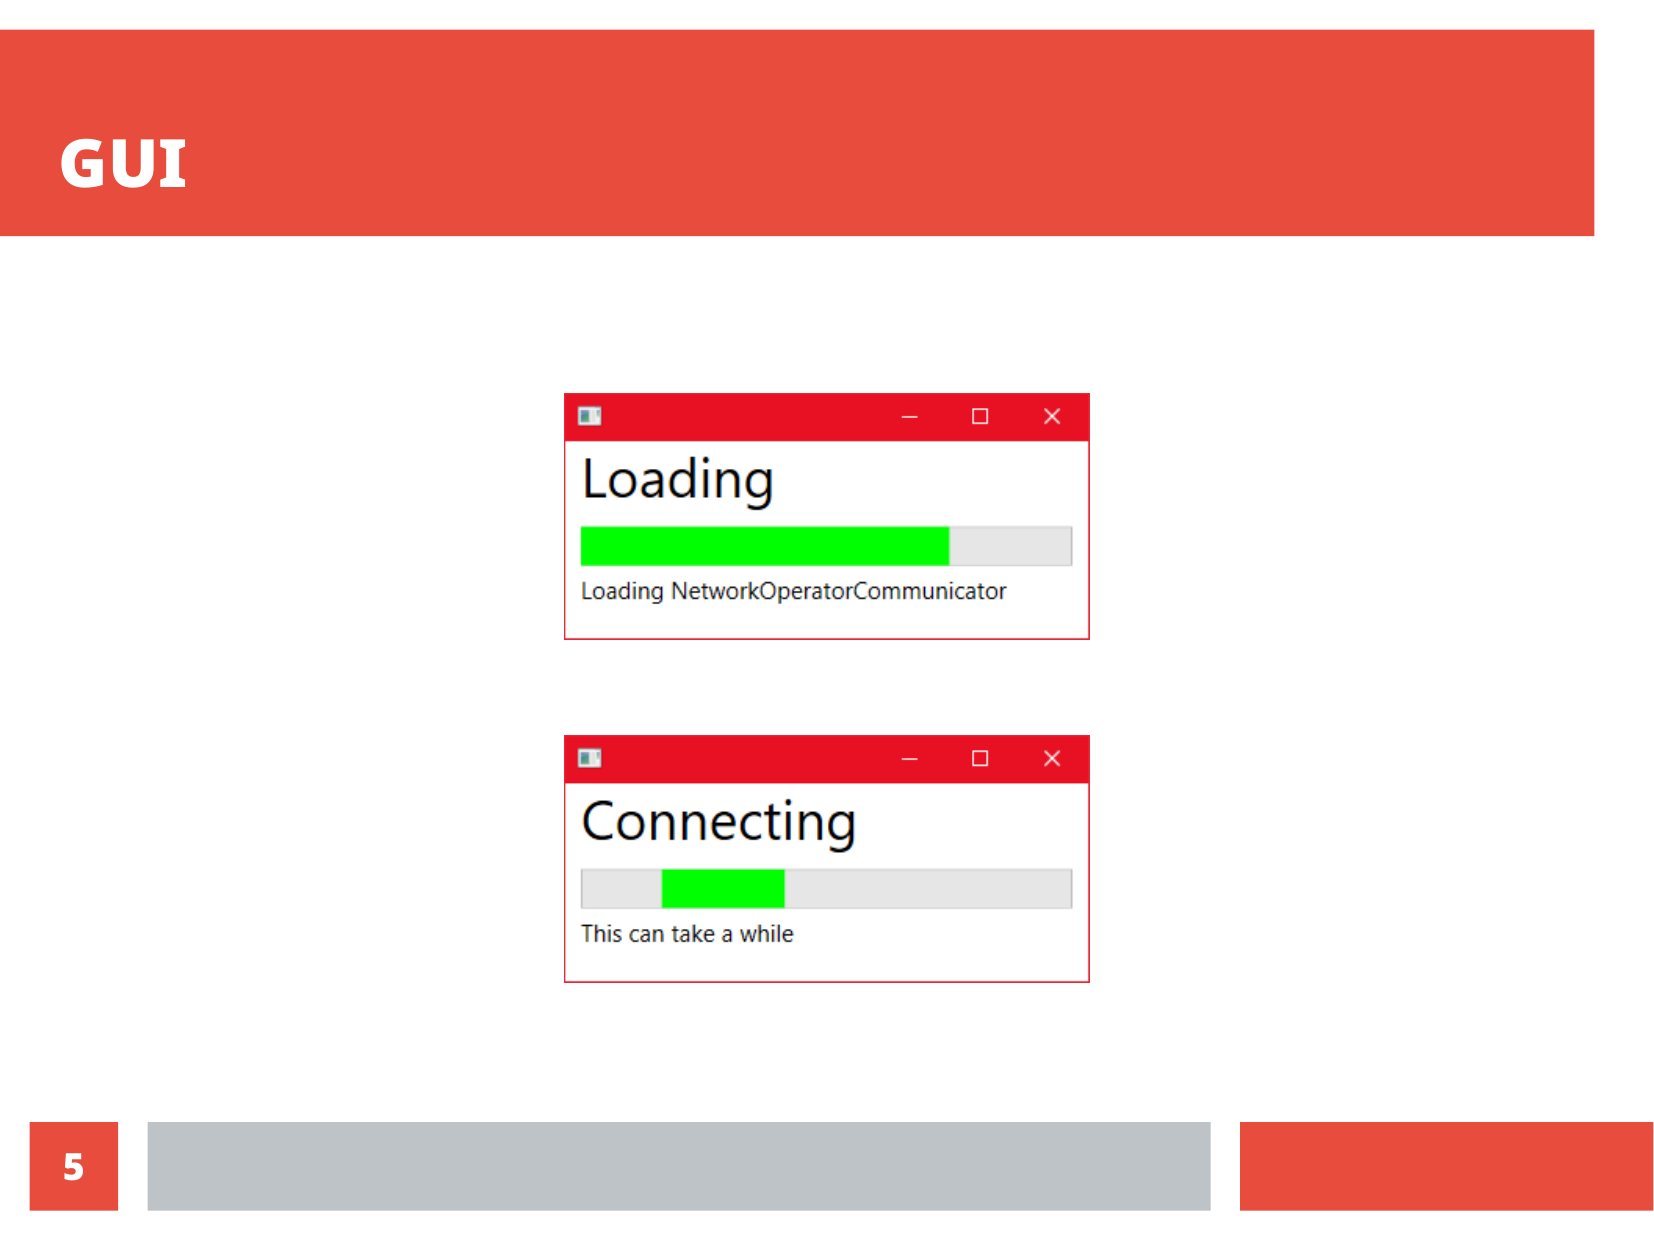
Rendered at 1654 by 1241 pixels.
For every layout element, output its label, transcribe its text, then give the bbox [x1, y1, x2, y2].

title GUI [59, 59, 1595, 207]
picture [564, 735, 1090, 983]
picture [564, 393, 1090, 640]
